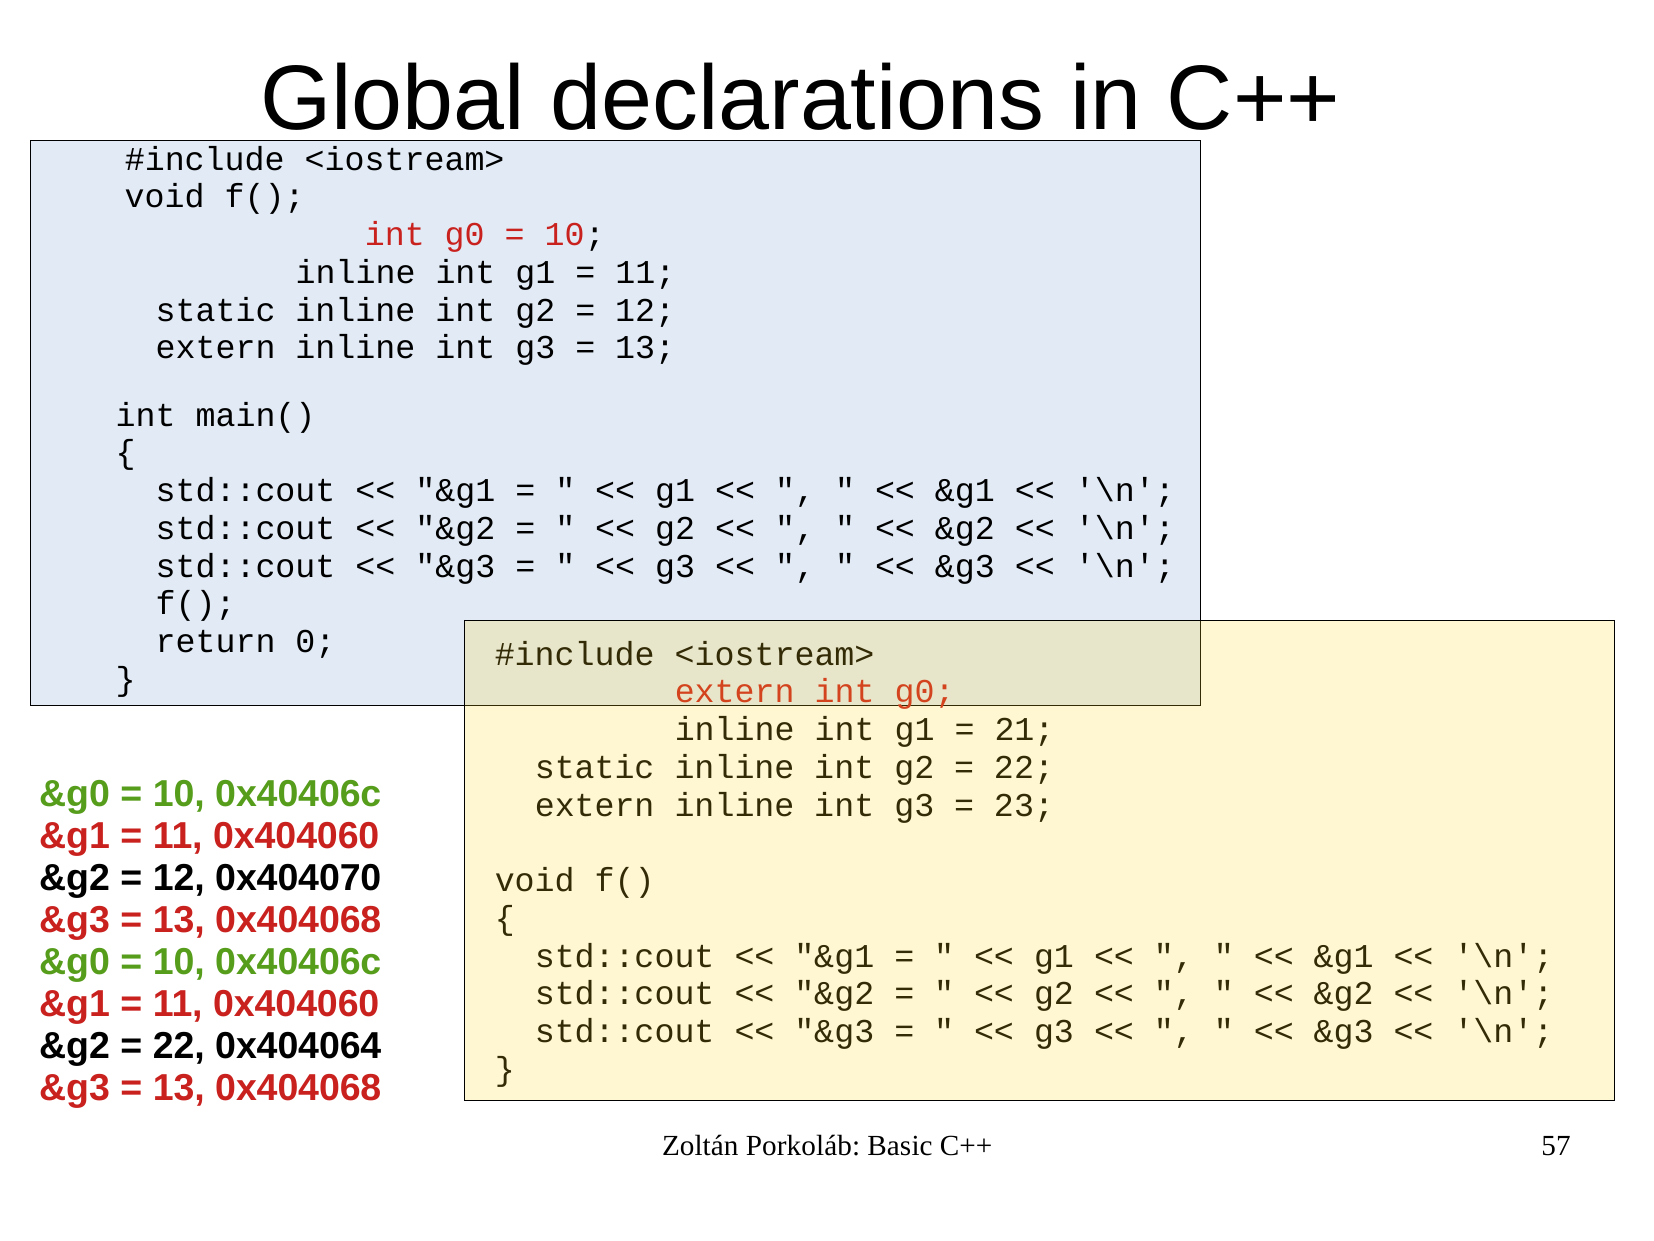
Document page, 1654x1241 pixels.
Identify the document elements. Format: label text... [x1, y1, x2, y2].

text_box [464, 620, 1615, 1101]
title Global declarations in C++ [56, 0, 1546, 202]
text_box #include <iostream> extern int g0; inline int g1 = 21; static inline int g2 = 22; extern inline int g3 = 23; void f() { std::cout << "&g1 = " << g1 << ", " << &g1 << '\n'; std::cout << "&g2 = " << g2 << ", " << &g2 << '\n'; std::cout << "&g3 = " << g3 << ", " << &g3 << '\n'; } [480, 630, 1654, 1174]
text_box #include <iostream> void f(); int g0 = 10; inline int g1 = 11; static inline int g2 = 12; extern inline int g3 = 13; int main() { std::cout << "&g1 = " << g1 << ", " << &g1 << '\n'; std::cout << "&g2 = " << g2 << ", " << &g2 << '\n'; std::cout << "&g3 = " << g3 << ", " << &g3 << '\n'; f(); return 0; } [30, 135, 1237, 708]
text_box &g0 = 10, 0x40406c &g1 = 11, 0x404060 &g2 = 12, 0x404070 &g3 = 13, 0x404068 &g0 = 10, 0x40406c &g1 = 11, 0x404060 &g2 = 22, 0x404064 &g3 = 13, 0x404068 [24, 765, 451, 1116]
